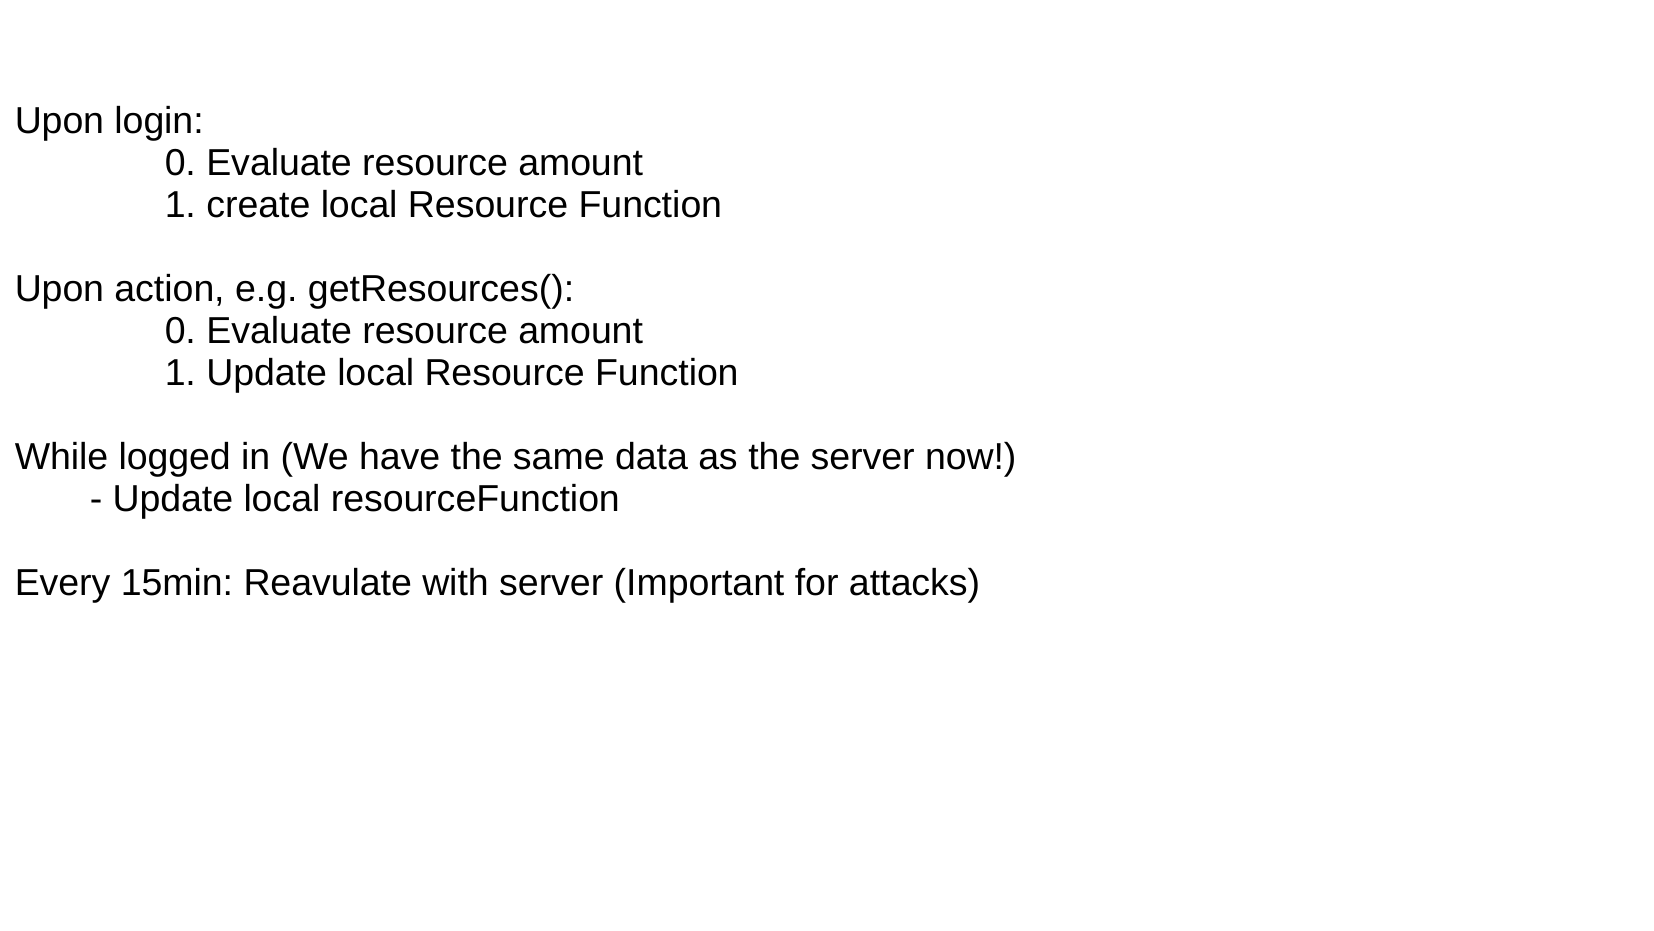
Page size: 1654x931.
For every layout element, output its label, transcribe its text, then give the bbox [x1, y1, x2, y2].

text_box Upon login: 0. Evaluate resource amount 1. create local Resource Function Upon action, e.g. getResources(): 0. Evaluate resource amount 1. Update local Resource Function While logged in (We have the same data as the server now!) - Update local resourceFunction Every 15min: Reavulate with server (Important for attacks) [0, 91, 1651, 863]
